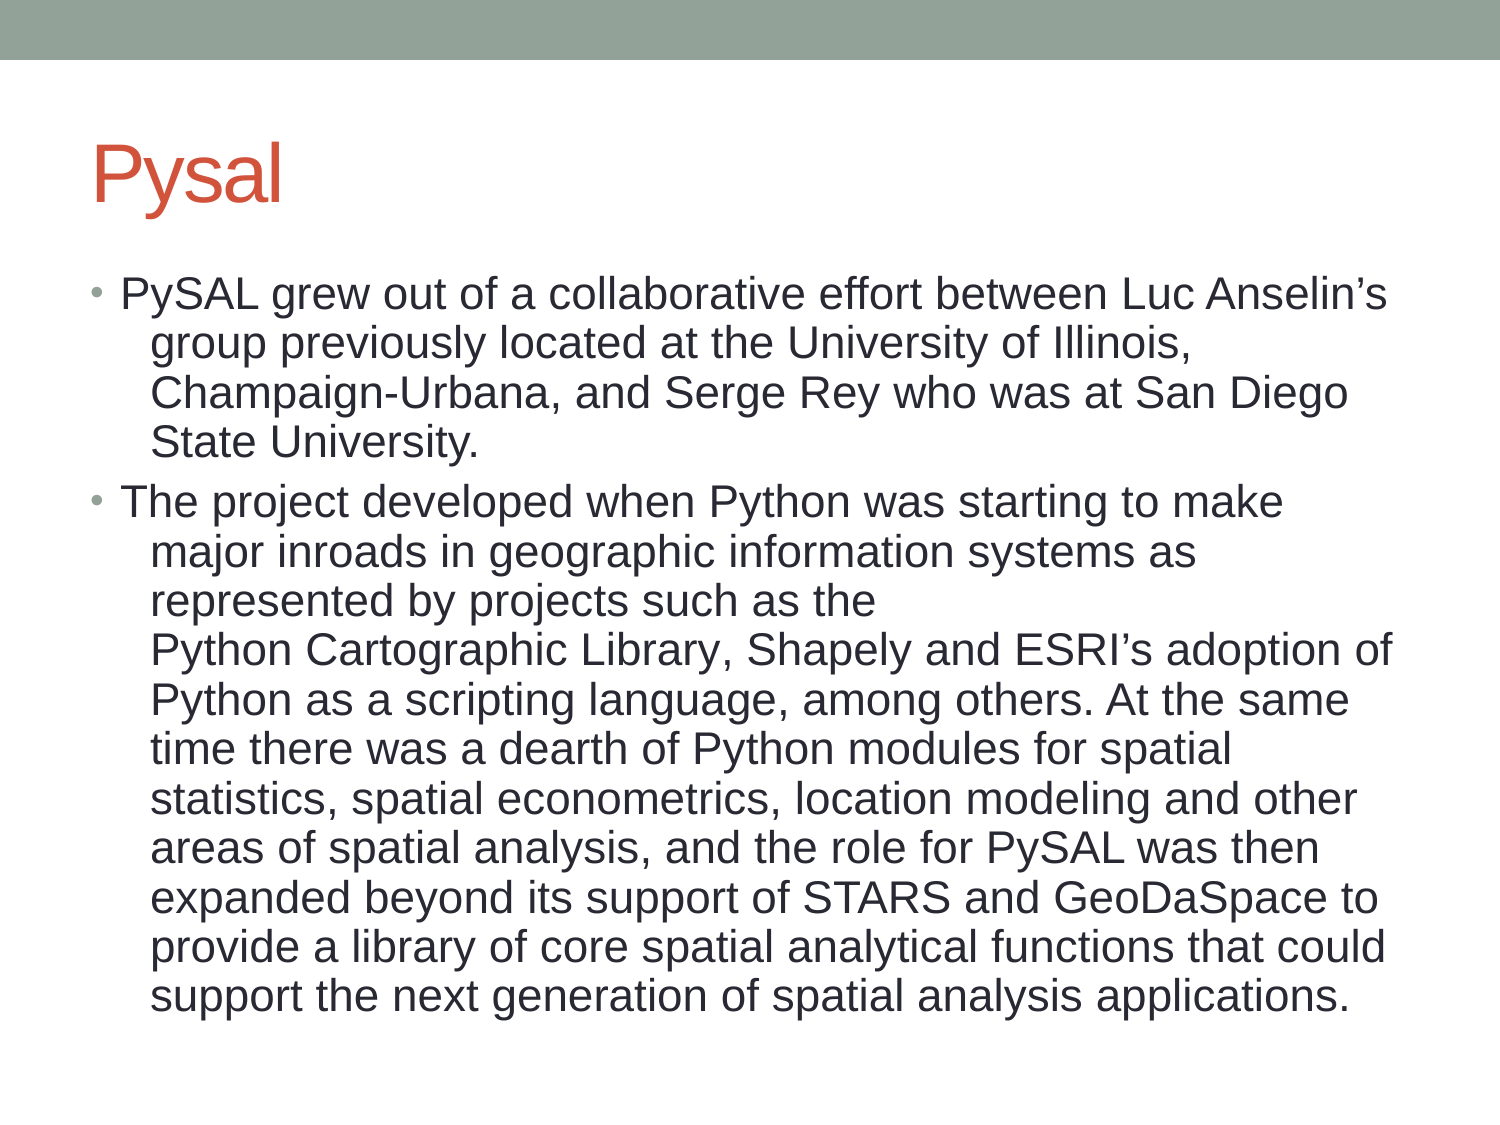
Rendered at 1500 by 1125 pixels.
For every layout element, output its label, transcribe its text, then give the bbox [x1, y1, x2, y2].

list PySAL grew out of a collaborative effort between Luc Anselin’s group previously located at the University of Illinois, Champaign-Urbana, and Serge Rey who was at San Diego State University. The project developed when Python was starting to make major inroads in geographic information systems as represented by projects such as the Python Cartographic Library, Shapely and ESRI’s adoption of Python as a scripting language, among others. At the same time there was a dearth of Python modules for spatial statistics, spatial econometrics, location modeling and other areas of spatial analysis, and the role for PySAL was then expanded beyond its support of STARS and GeoDaSpace to provide a library of core spatial analytical functions that could support the next generation of spatial analysis applications. [75, 262, 1426, 1063]
title Pysal [75, 87, 1426, 251]
